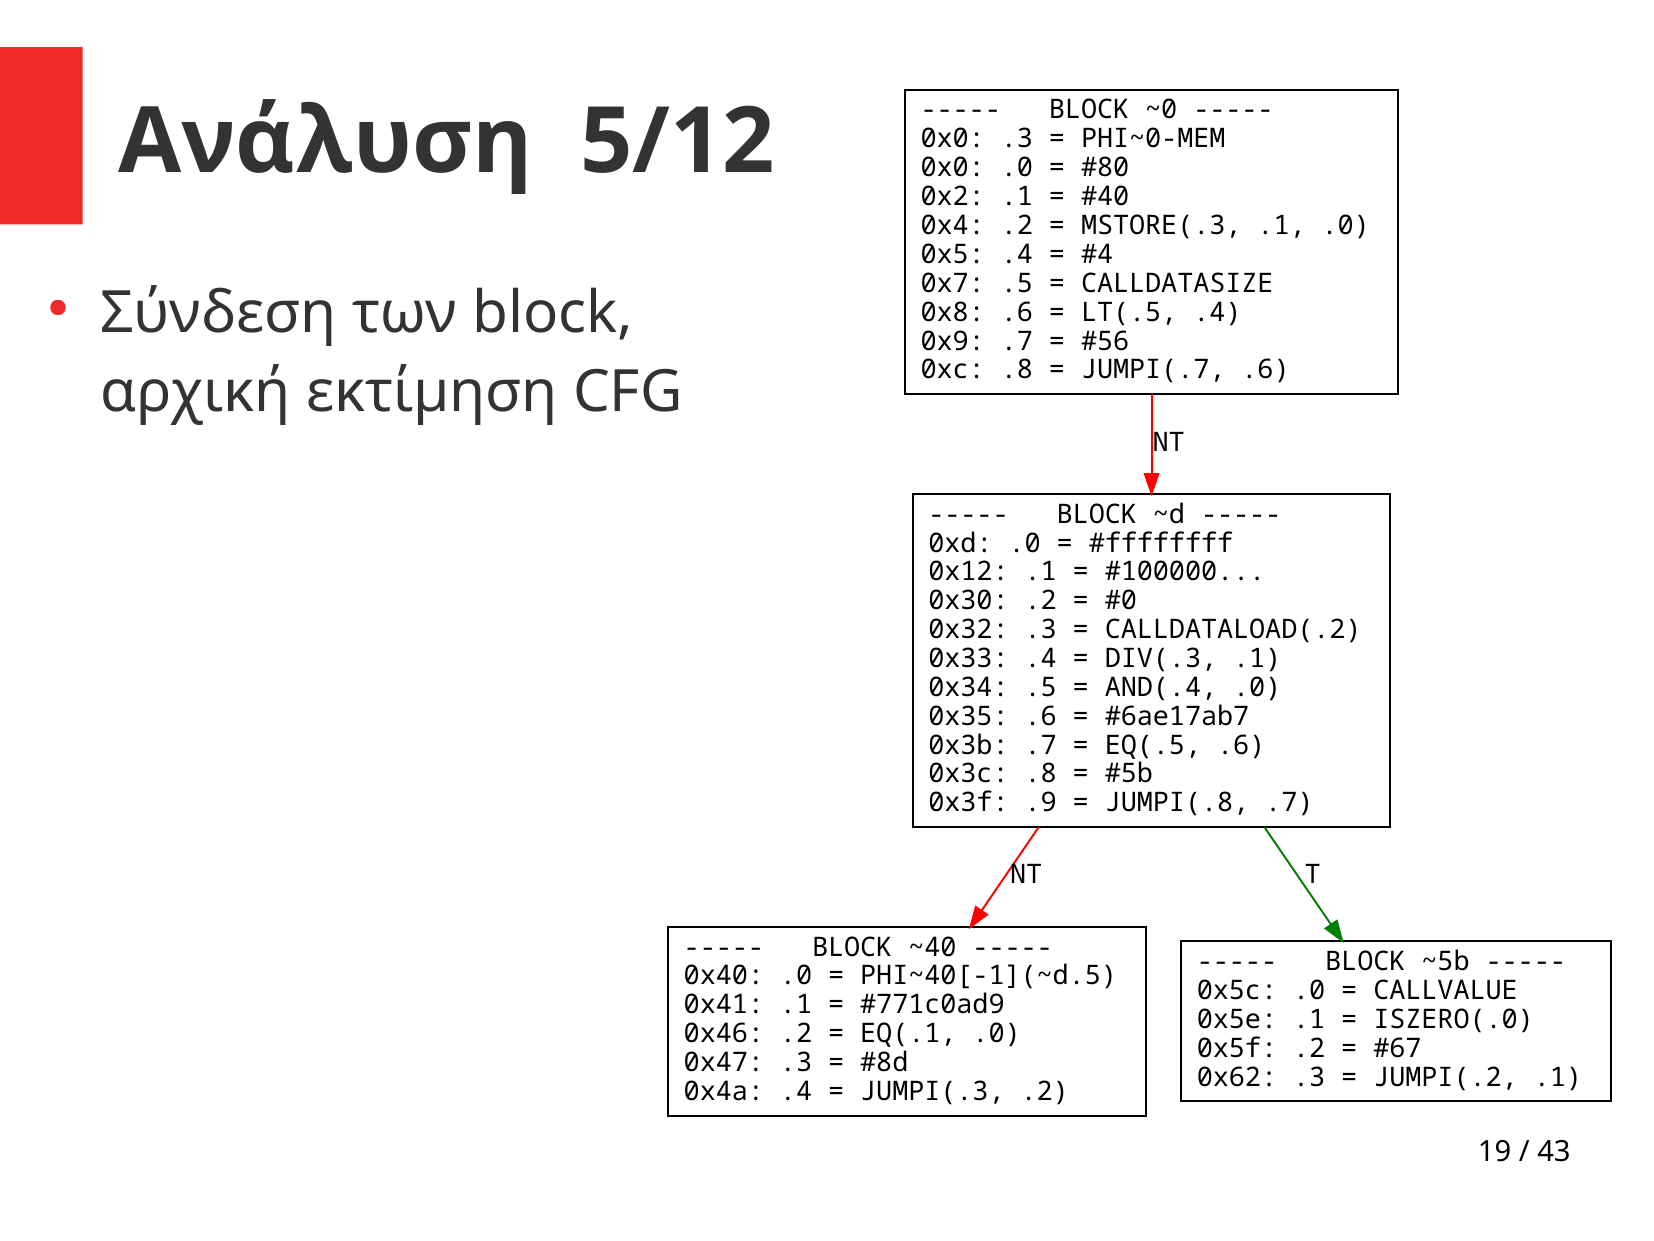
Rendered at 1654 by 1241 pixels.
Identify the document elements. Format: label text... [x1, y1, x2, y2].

picture [659, 80, 1620, 1126]
list Σύνδεση των block, αρχική εκτίμηση CFG [30, 270, 659, 376]
title Ανάλυση 5/12 [118, 33, 1571, 241]
